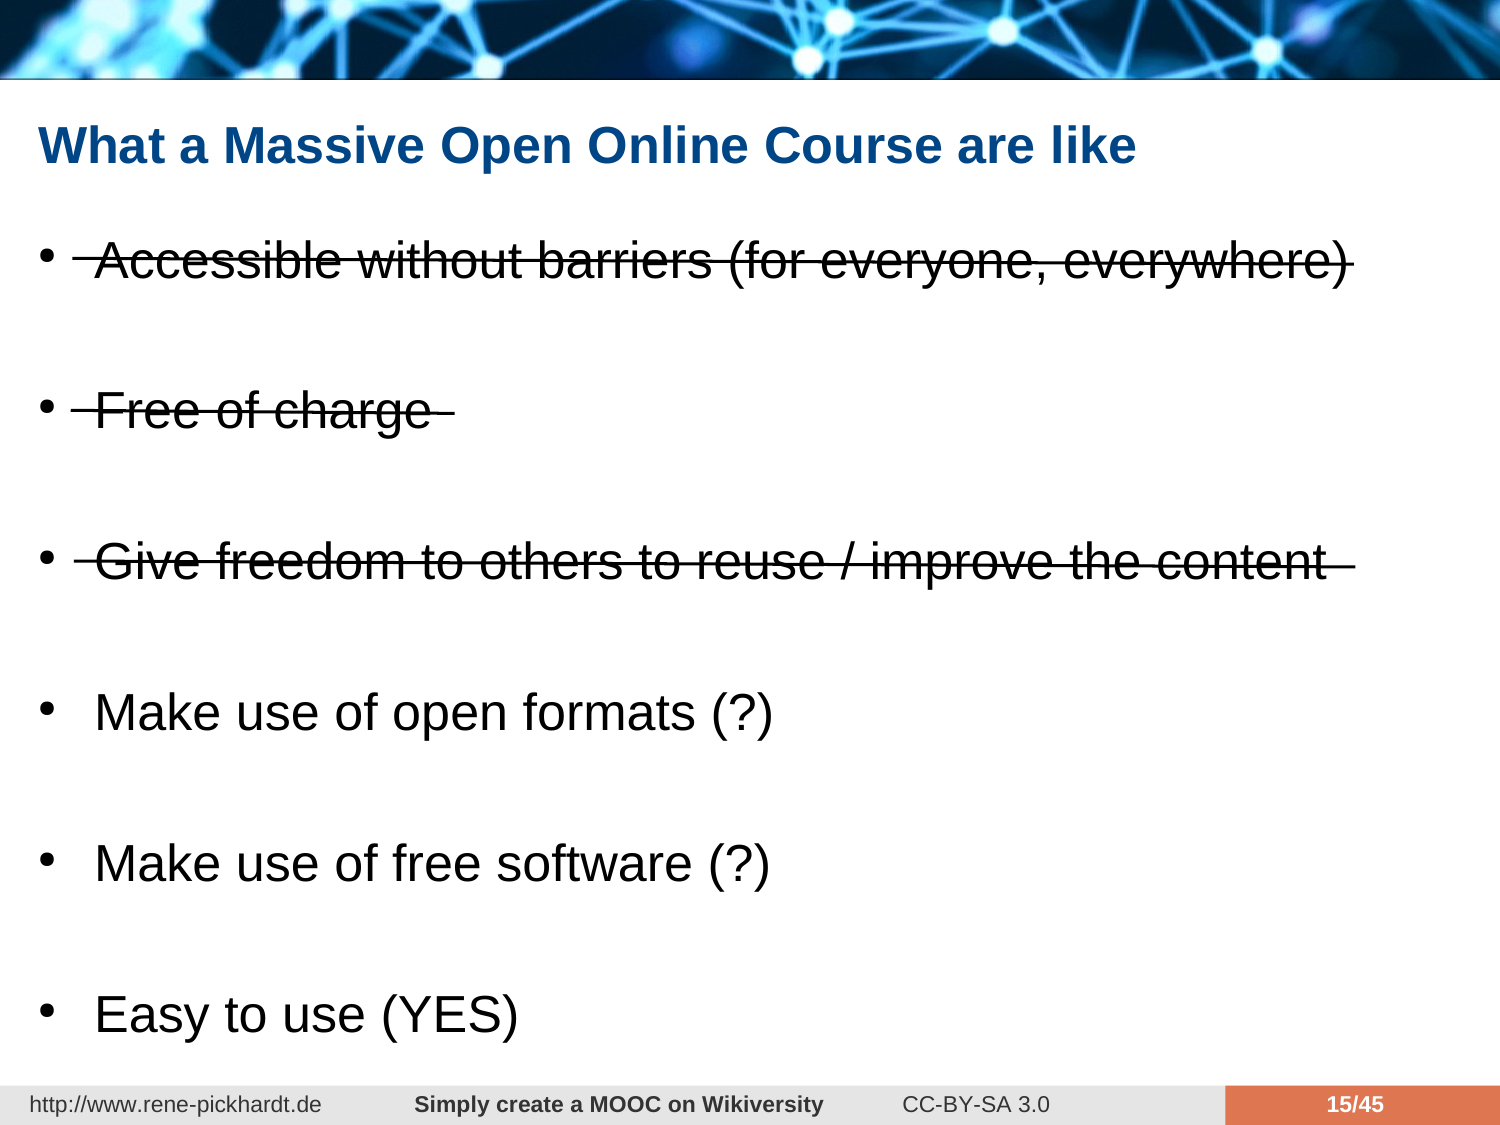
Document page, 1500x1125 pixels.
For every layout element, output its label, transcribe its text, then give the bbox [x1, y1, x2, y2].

picture [0, 0, 1500, 80]
title What a Massive Open Online Course are like [23, 112, 1500, 187]
list Accessible without barriers (for everyone, everywhere) Free of charge Give freedom to others to reuse / improve the content Make use of open formats (?) Make use of free software (?) Easy to use (YES) [23, 218, 1483, 1075]
